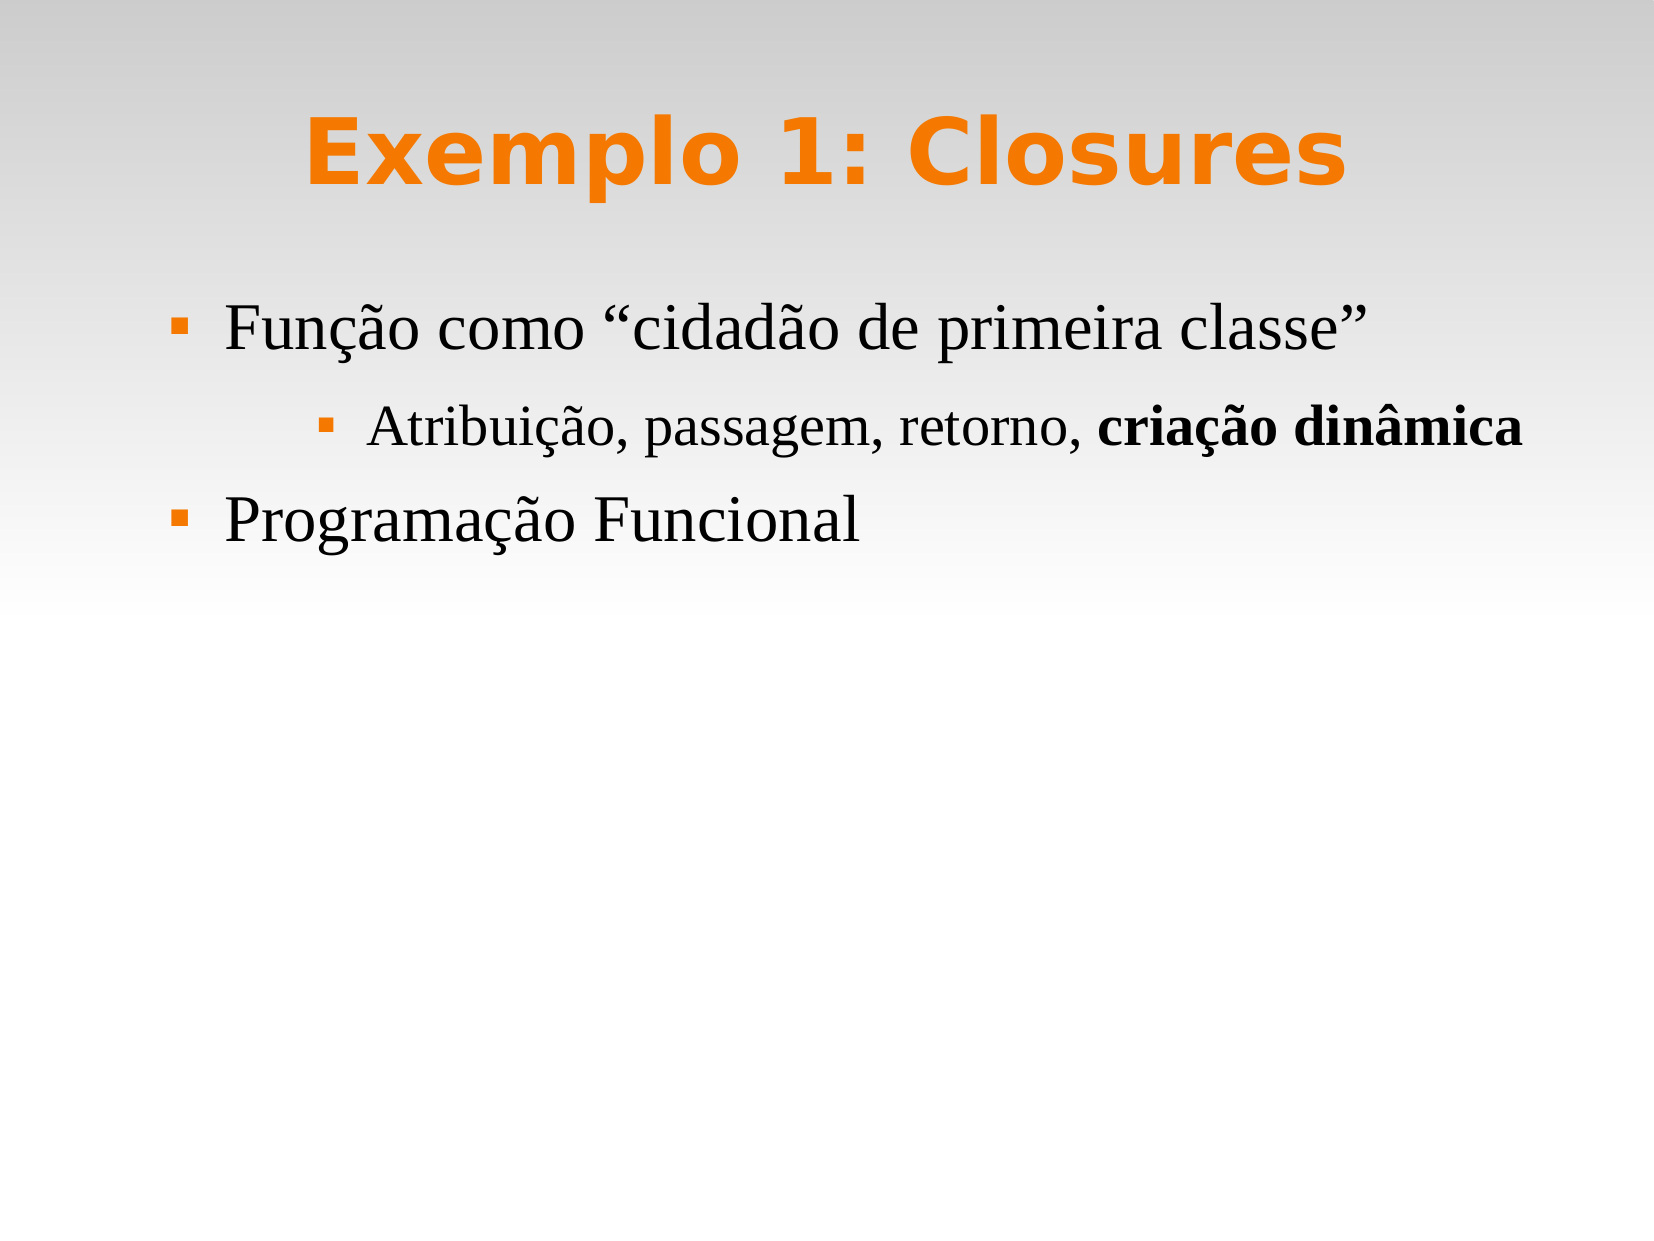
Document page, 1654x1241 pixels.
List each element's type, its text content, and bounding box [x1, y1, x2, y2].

list Função como “cidadão de primeira classe” Atribuição, passagem, retorno, criação dinâmica Programação Funcional [82, 290, 1571, 1109]
title Exemplo 1: Closures [82, 49, 1571, 257]
